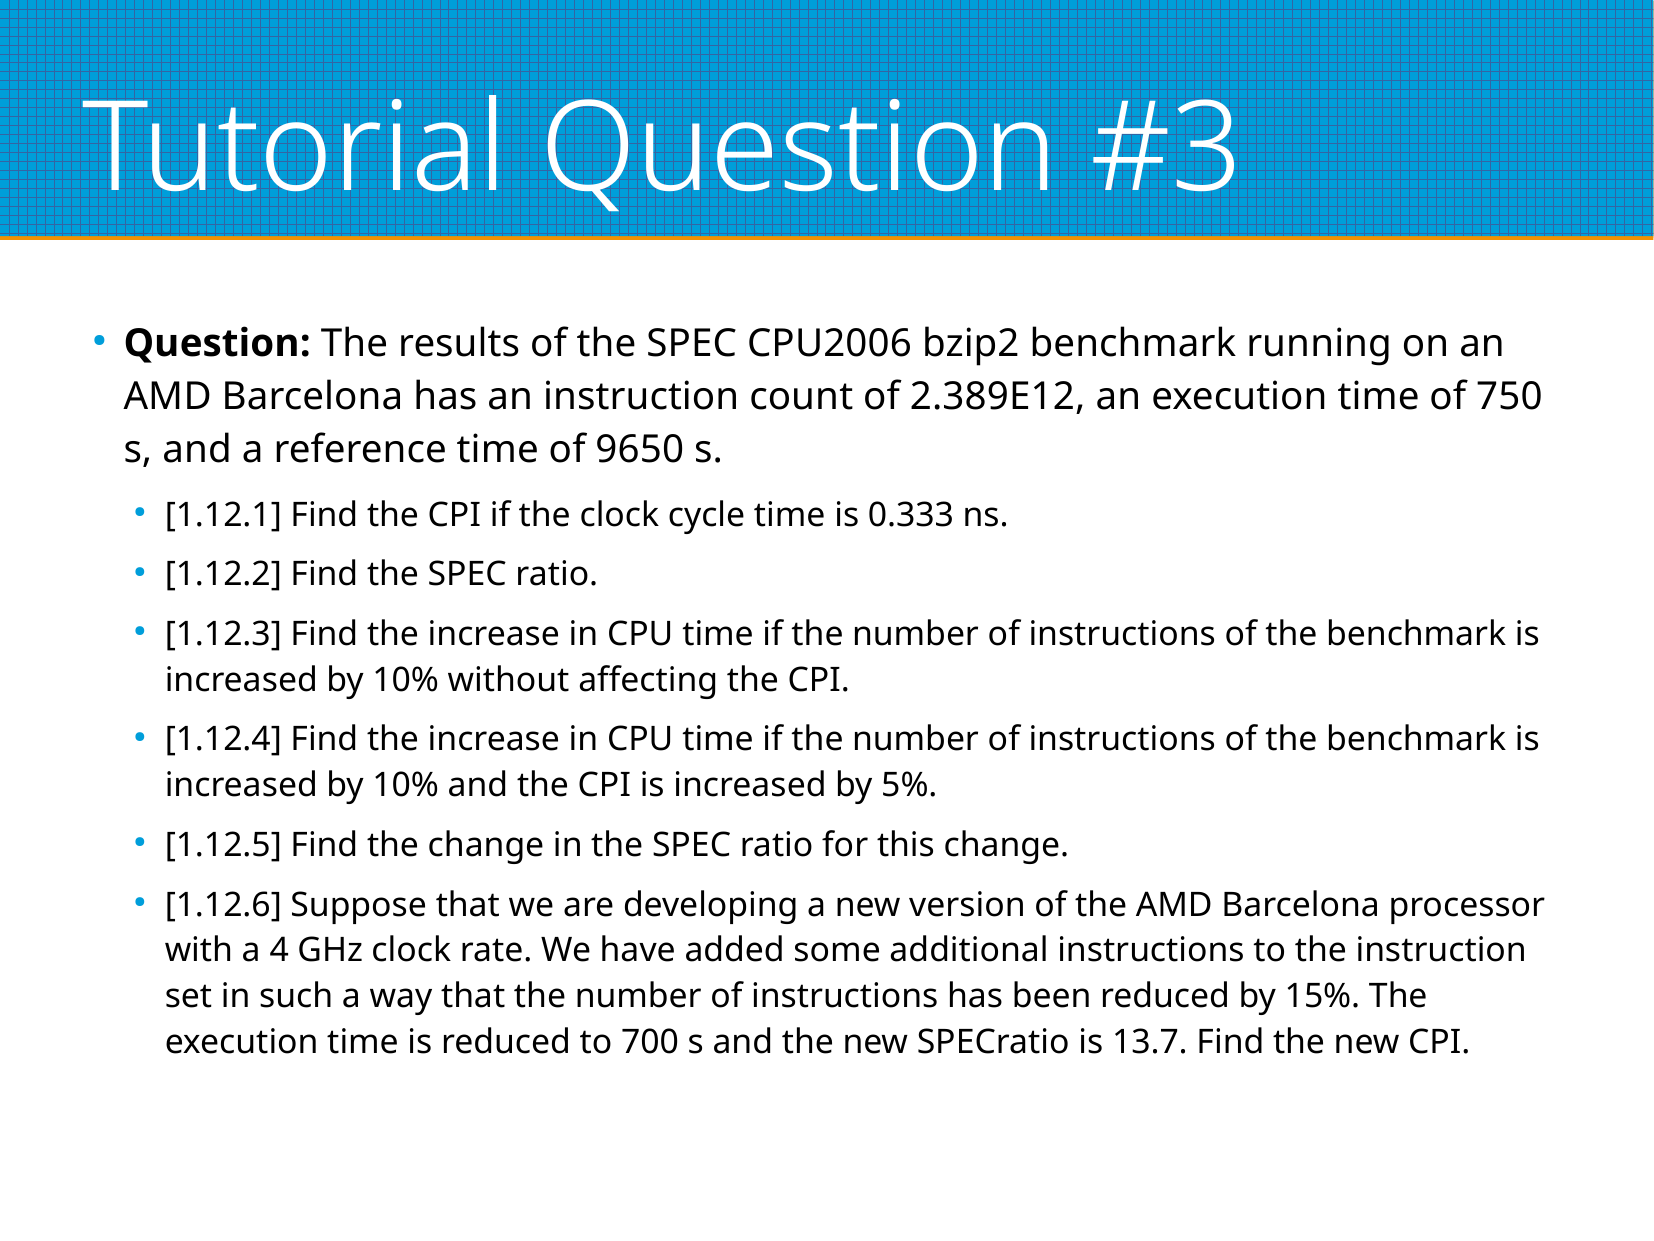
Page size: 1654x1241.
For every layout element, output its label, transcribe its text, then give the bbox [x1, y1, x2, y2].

title Tutorial Question #3 [82, 19, 1571, 227]
list Question: The results of the SPEC CPU2006 bzip2 benchmark running on an AMD Barcelona has an instruction count of 2.389E12, an execution time of 750 s, and a reference time of 9650 s. [1.12.1] Find the CPI if the clock cycle time is 0.333 ns. [1.12.2] Find the SPEC ratio. [1.12.3] Find the increase in CPU time if the number of instructions of the benchmark is increased by 10% without affecting the CPI. [1.12.4] Find the increase in CPU time if the number of instructions of the benchmark is increased by 10% and the CPI is increased by 5%. [1.12.5] Find the change in the SPEC ratio for this change. [1.12.6] Suppose that we are developing a new version of the AMD Barcelona processor with a 4 GHz clock rate. We have added some additional instructions to the instruction set in such a way that the number of instructions has been reduced by 15%. The execution time is reduced to 700 s and the new SPECratio is 13.7. Find the new CPI. [82, 314, 1563, 1081]
